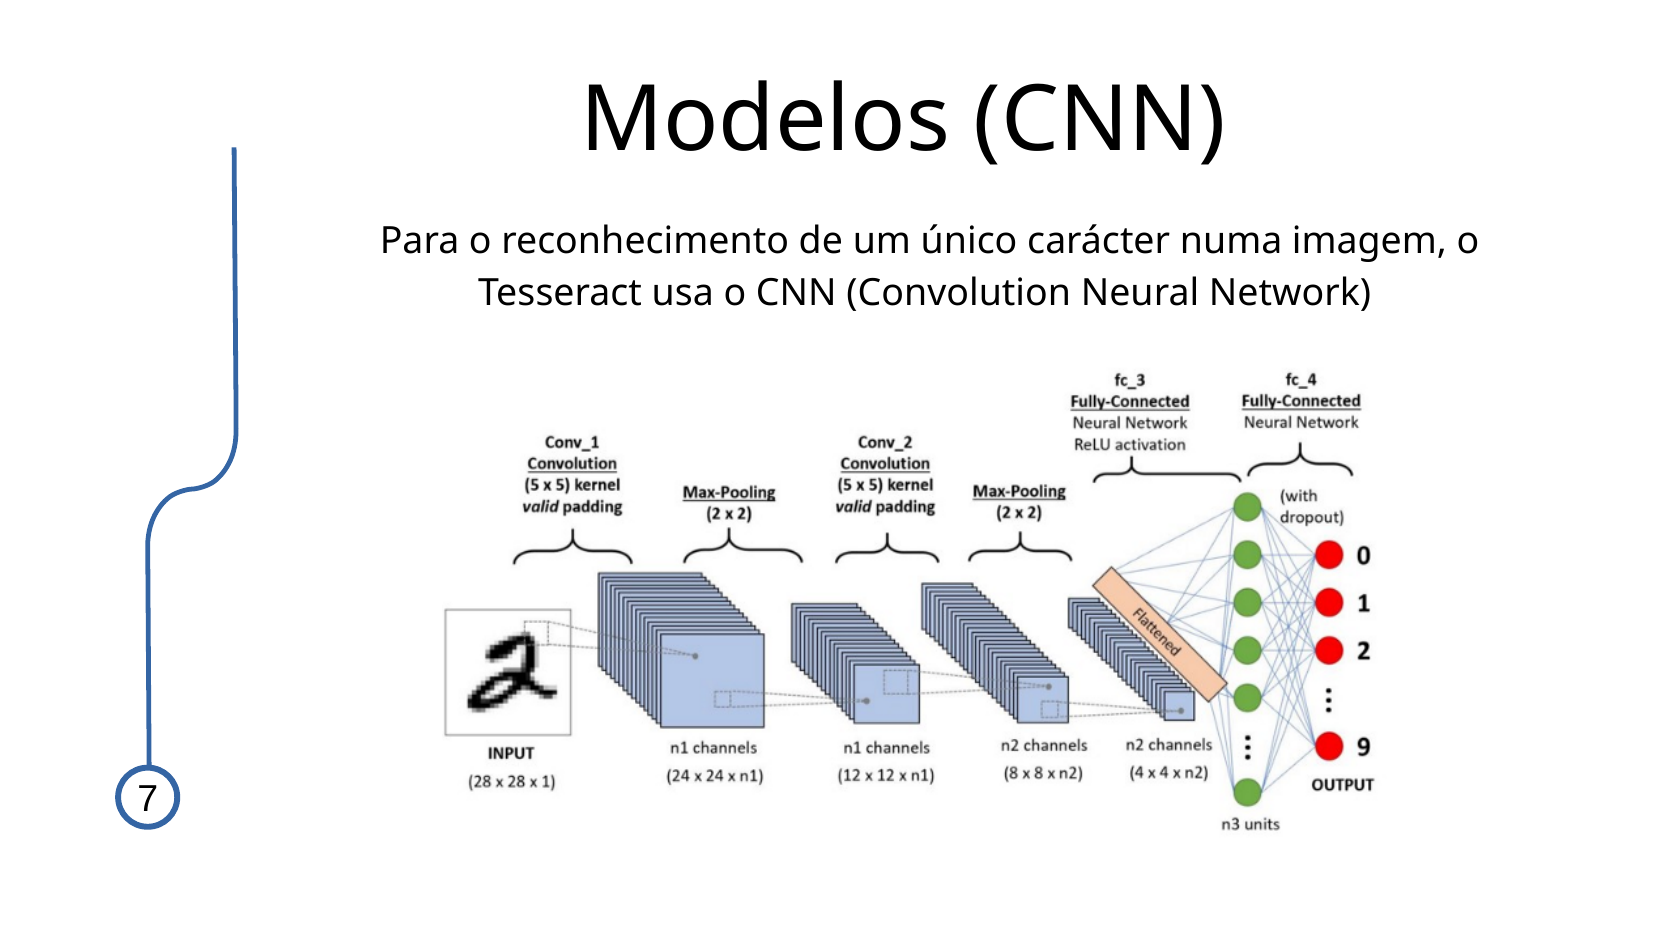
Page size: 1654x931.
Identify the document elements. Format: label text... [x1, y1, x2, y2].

title Modelos (CNN) [236, 28, 1571, 201]
text_box 7 [118, 767, 178, 827]
picture [442, 363, 1388, 857]
text_box Para o reconhecimento de um único carácter numa imagem, o Tesseract usa o CNN (Convolution Neural Network) [295, 206, 1565, 363]
